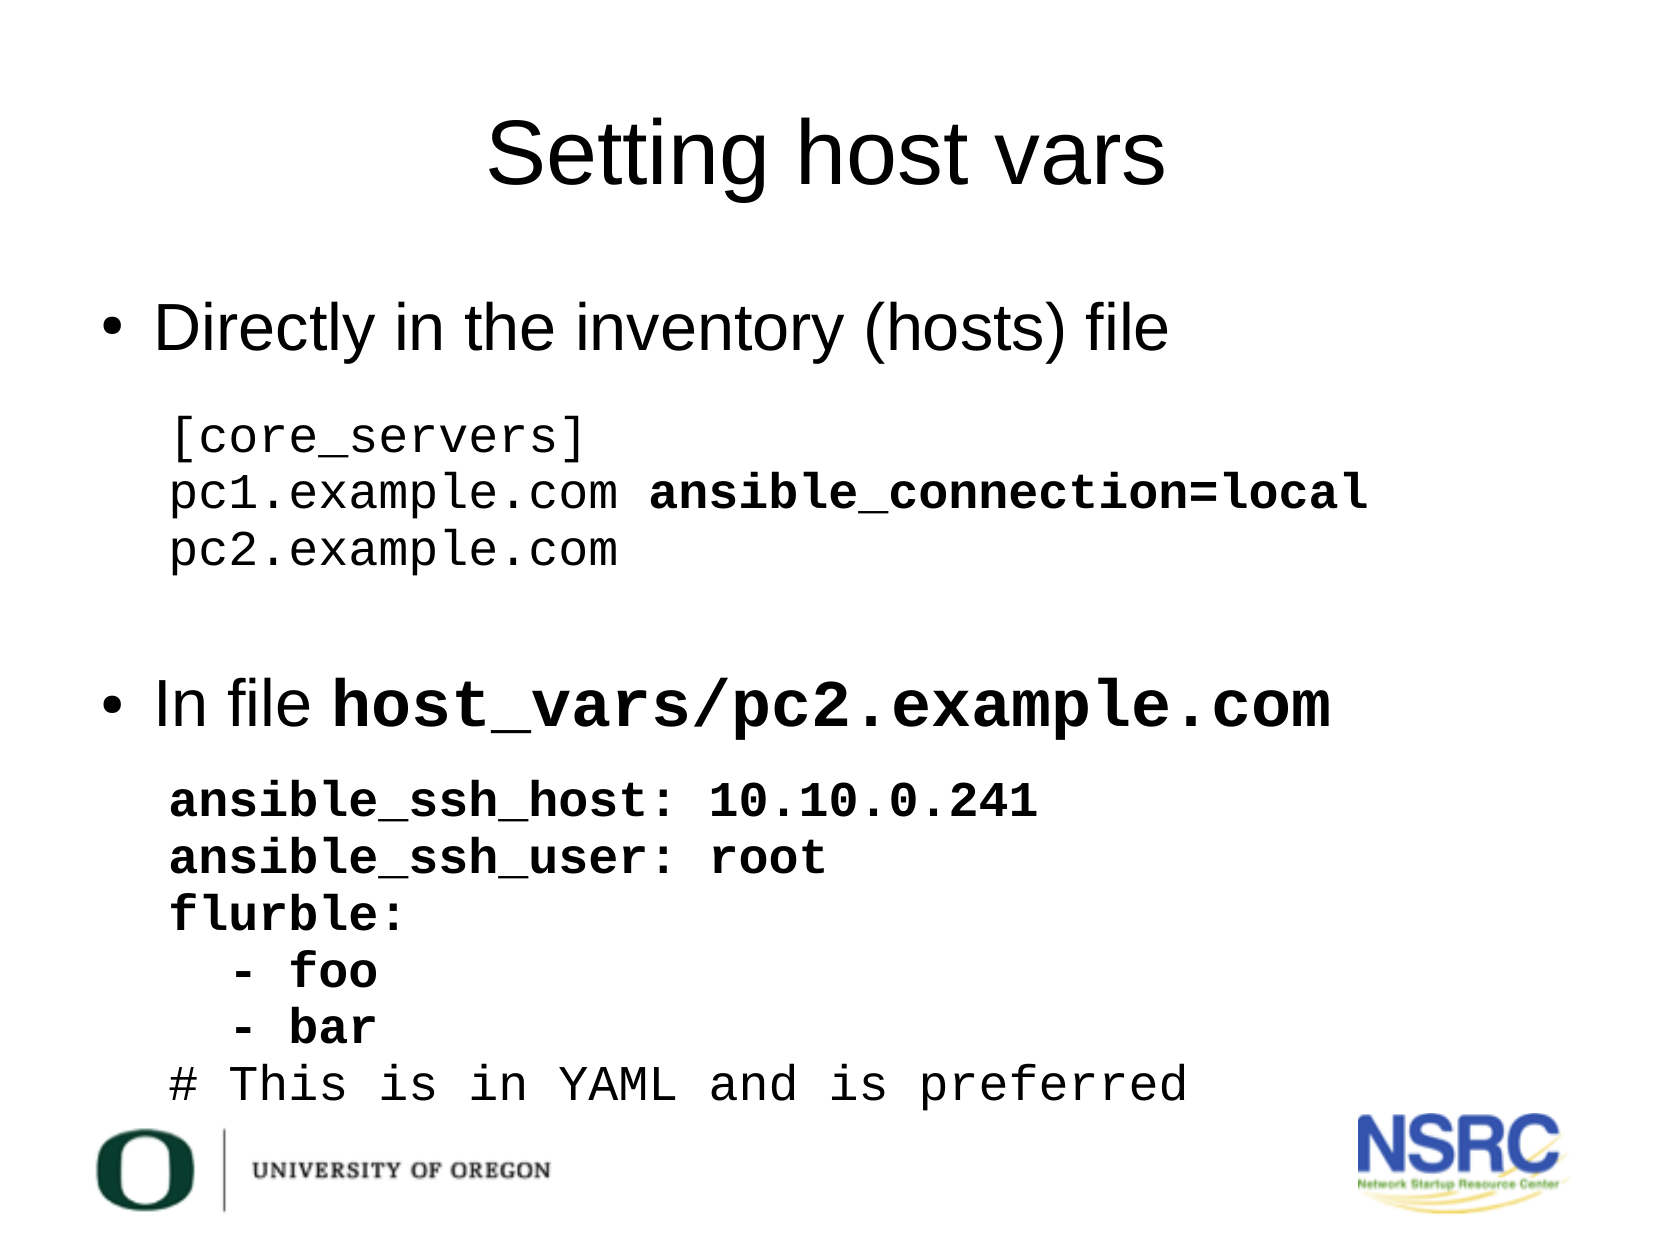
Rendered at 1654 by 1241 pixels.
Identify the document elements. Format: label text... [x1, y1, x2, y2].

title Setting host vars [82, 49, 1571, 257]
text_box [core_servers] pc1.example.com ansible_connection=local pc2.example.com [153, 403, 1654, 589]
list In file host_vars/pc2.example.com [82, 665, 1571, 768]
picture [82, 1125, 566, 1216]
text_box ansible_ssh_host: 10.10.0.241 ansible_ssh_user: root flurble: - foo - bar # This is in YAML and is preferred [153, 767, 1654, 1123]
picture [1358, 1123, 1571, 1216]
list Directly in the inventory (hosts) file [82, 290, 1571, 634]
